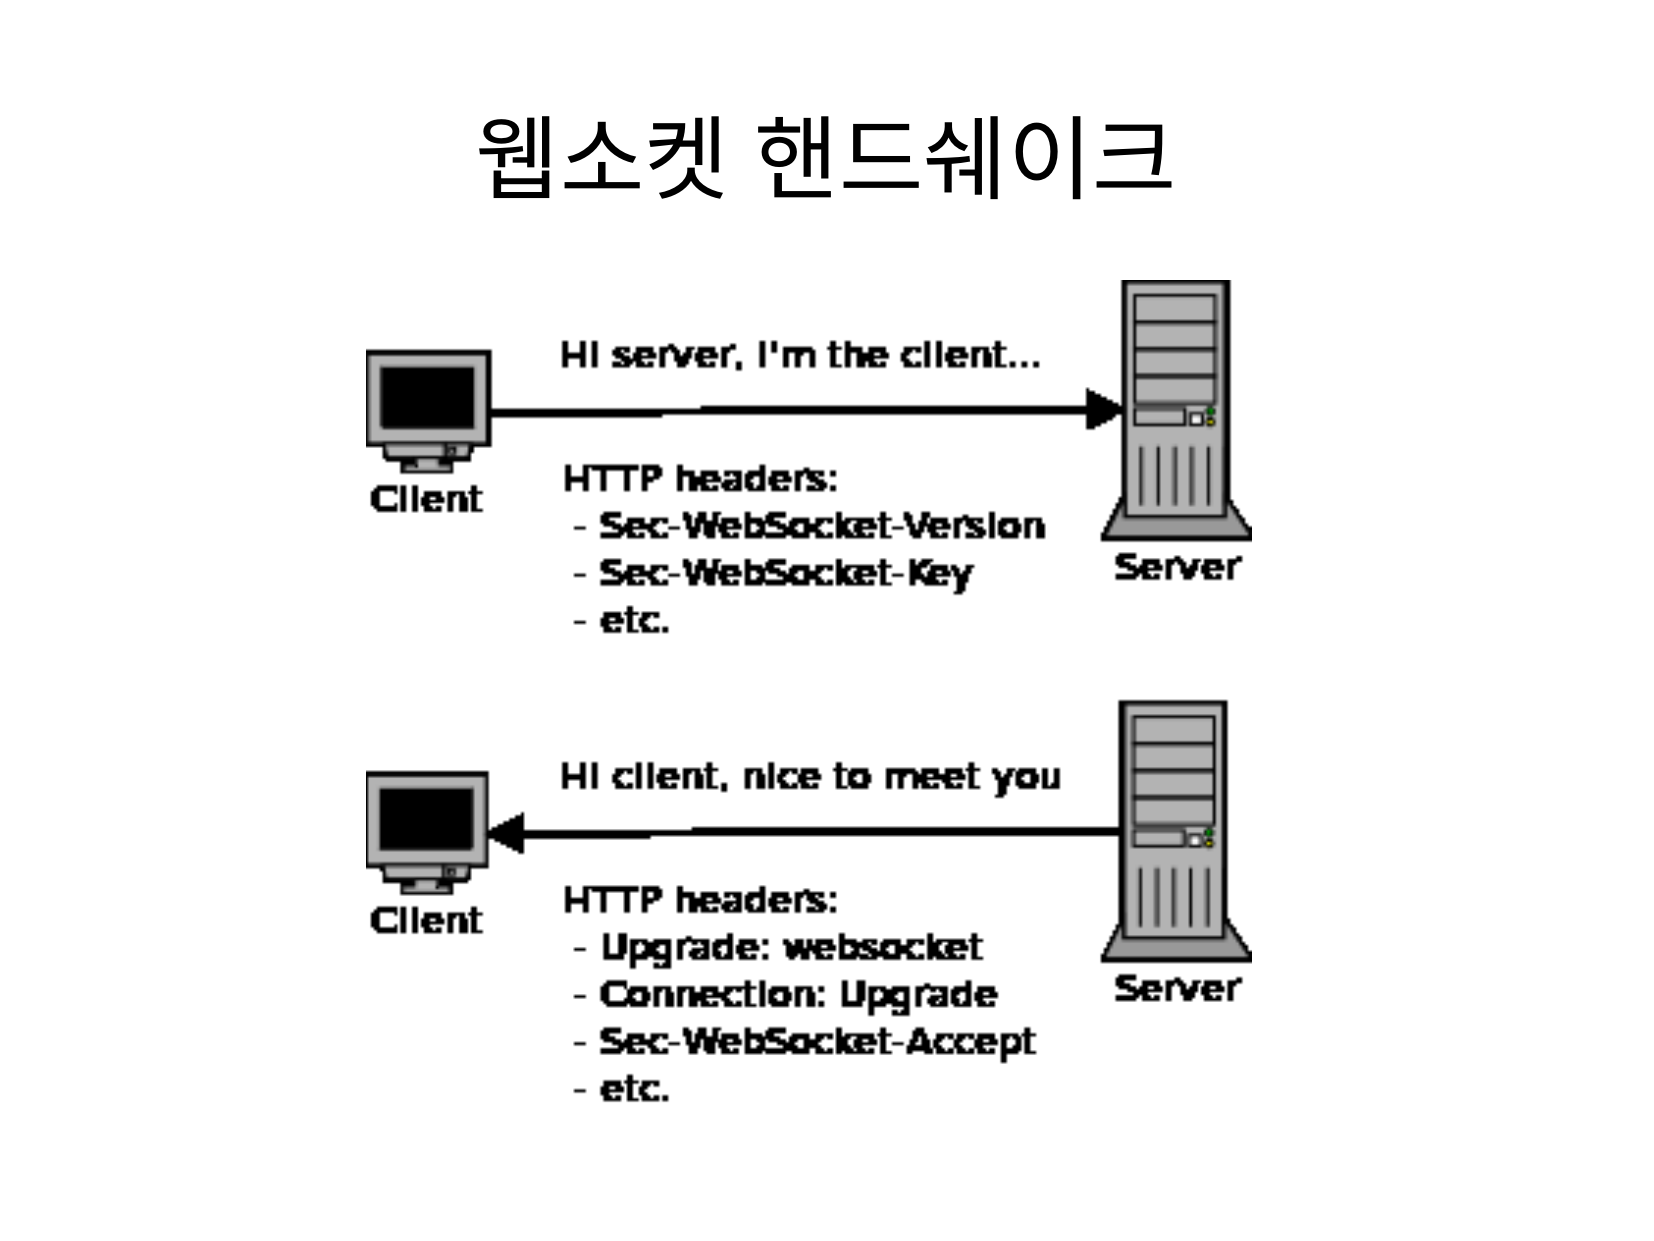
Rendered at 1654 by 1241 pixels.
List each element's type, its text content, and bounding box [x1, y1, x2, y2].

title 웹소켓 핸드쉐이크 [82, 49, 1571, 257]
picture [366, 280, 1252, 1111]
